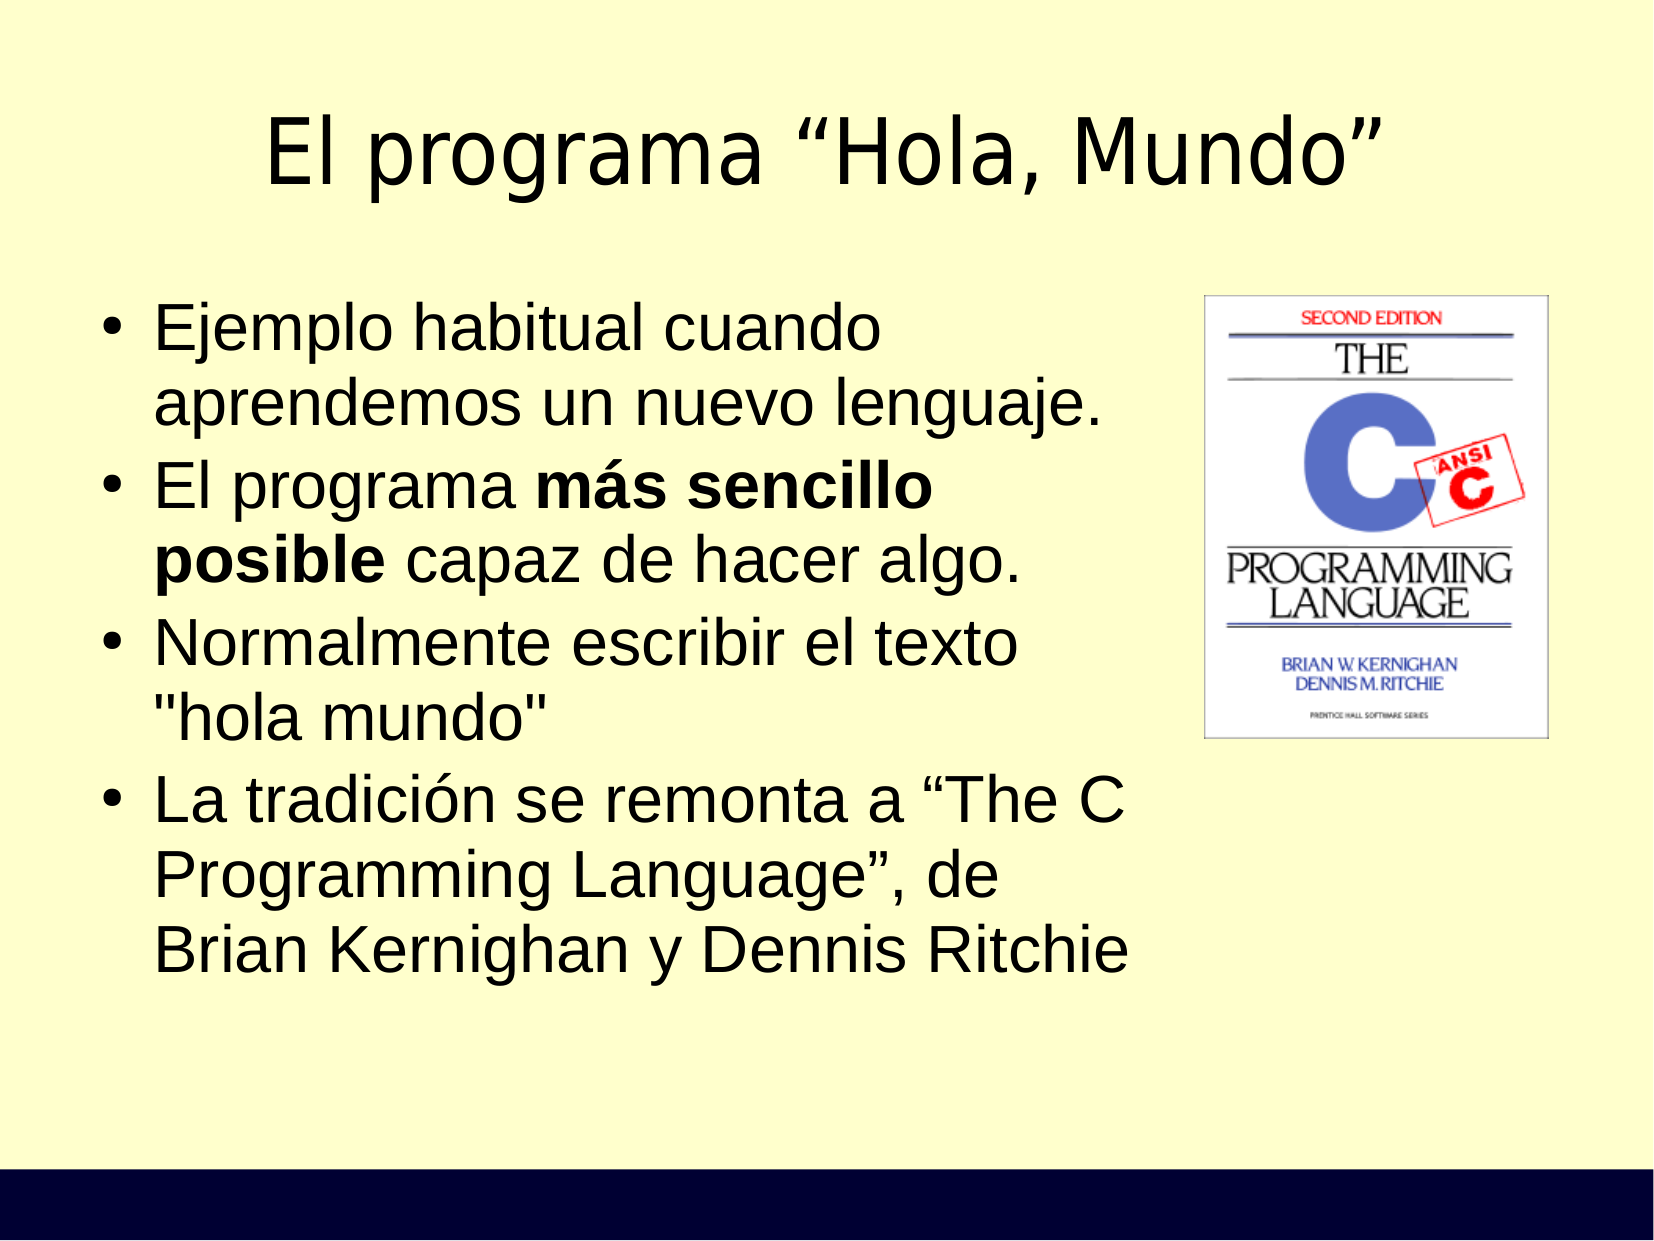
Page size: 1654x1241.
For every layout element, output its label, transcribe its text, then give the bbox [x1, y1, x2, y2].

list Ejemplo habitual cuando aprendemos un nuevo lenguaje. El programa más sencillo posible capaz de hacer algo. Normalmente escribir el texto "hola mundo" La tradición se remonta a “The C Programming Language”, de Brian Kernighan y Dennis Ritchie [82, 290, 1134, 1123]
picture [1204, 295, 1549, 739]
title El programa “Hola, Mundo” [82, 49, 1571, 257]
